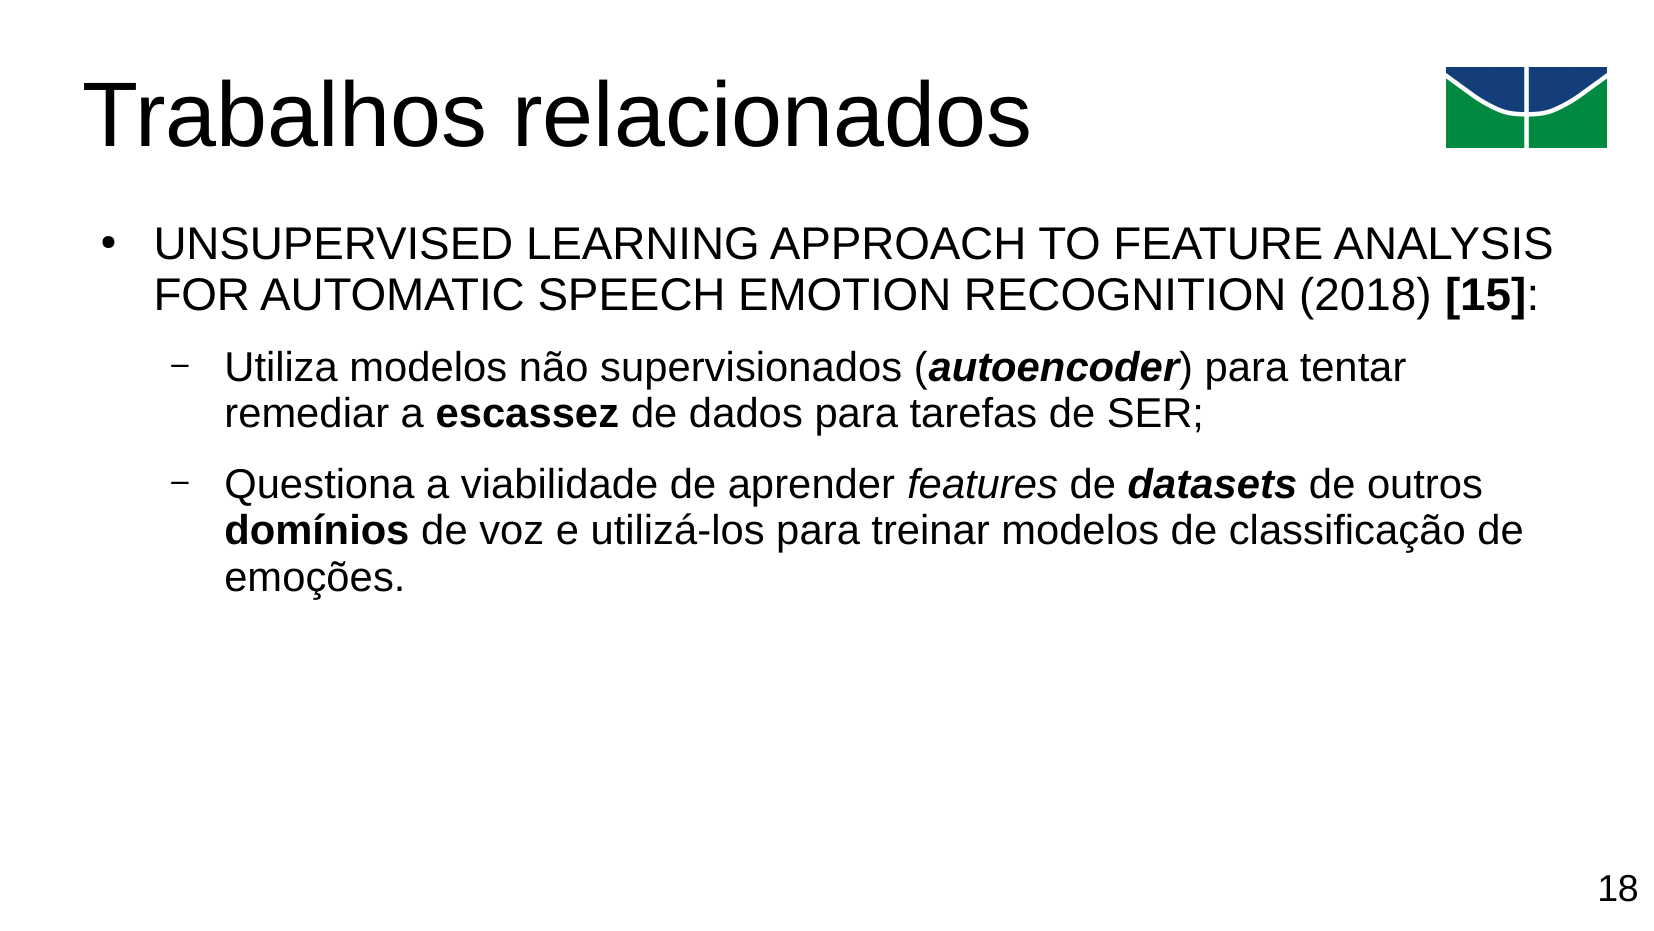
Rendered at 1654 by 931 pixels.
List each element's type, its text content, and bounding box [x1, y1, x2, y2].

text_box <number> [1024, 860, 1654, 931]
picture [1571, 67, 1607, 148]
list UNSUPERVISED LEARNING APPROACH TO FEATURE ANALYSIS FOR AUTOMATIC SPEECH EMOTION RECOGNITION (2018) [15]: Utiliza modelos não supervisionados (autoencoder) para tentar remediar a escassez de dados para tarefas de SER; Questiona a viabilidade de aprender features de datasets de outros domínios de voz e utilizá-los para treinar modelos de classificação de emoções. [82, 217, 1571, 758]
title Trabalhos relacionados [82, 37, 1571, 193]
